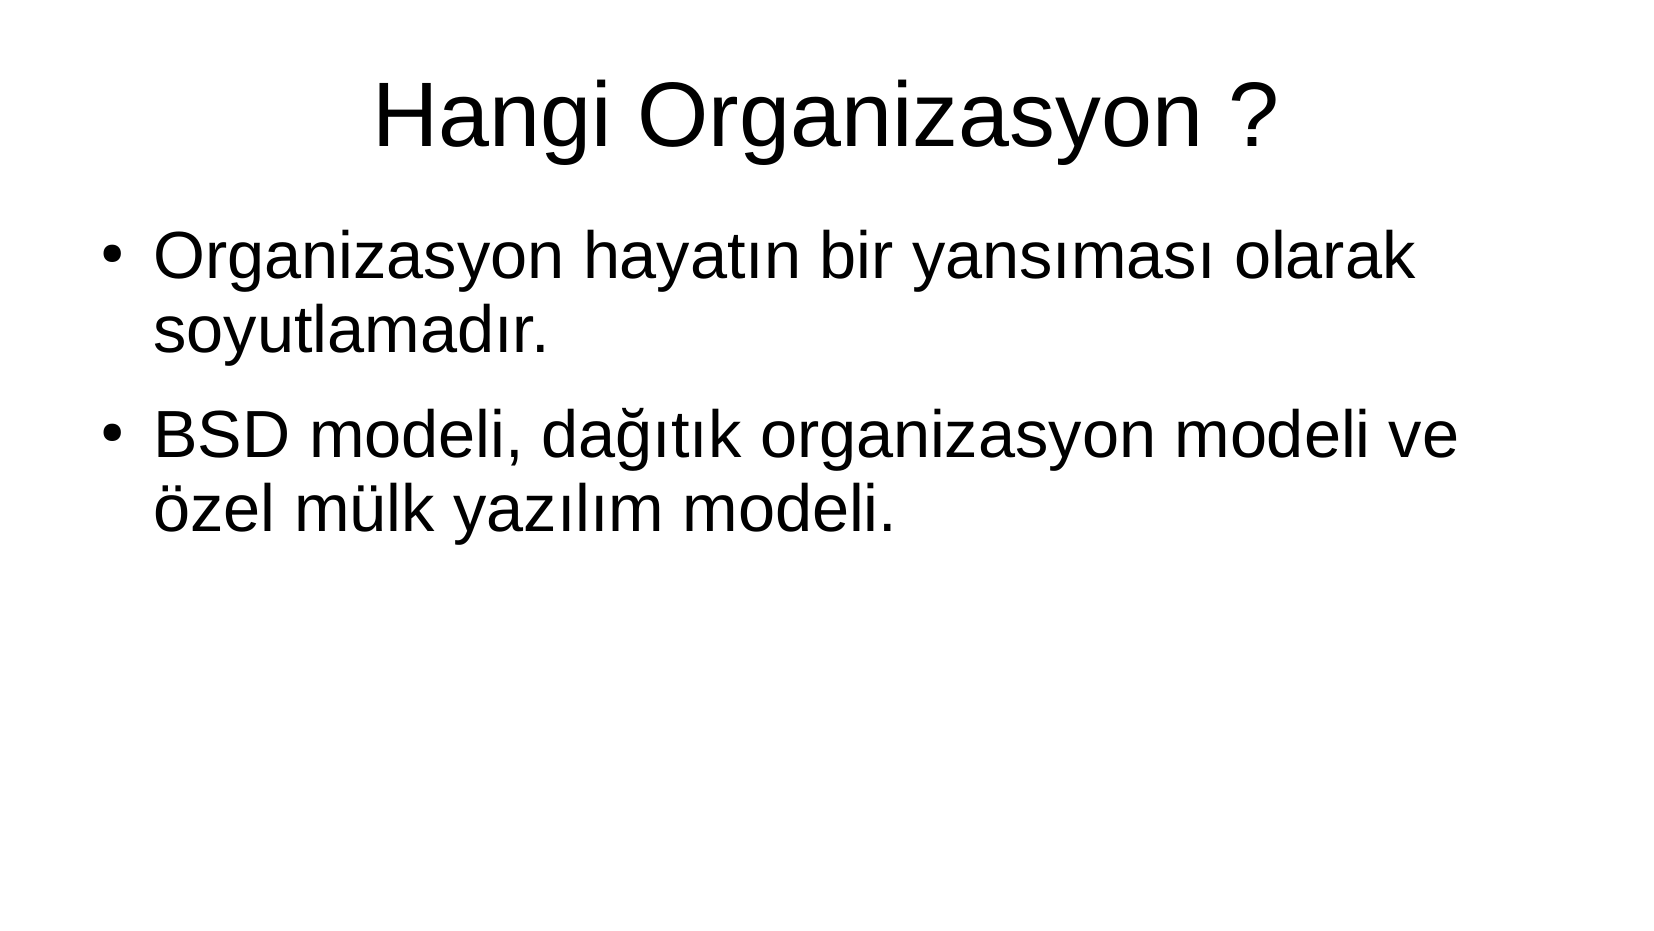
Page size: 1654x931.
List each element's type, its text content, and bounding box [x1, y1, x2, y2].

title Hangi Organizasyon ? [82, 37, 1571, 193]
list Organizasyon hayatın bir yansıması olarak soyutlamadır. BSD modeli, dağıtık organizasyon modeli ve özel mülk yazılım modeli. [82, 217, 1571, 758]
